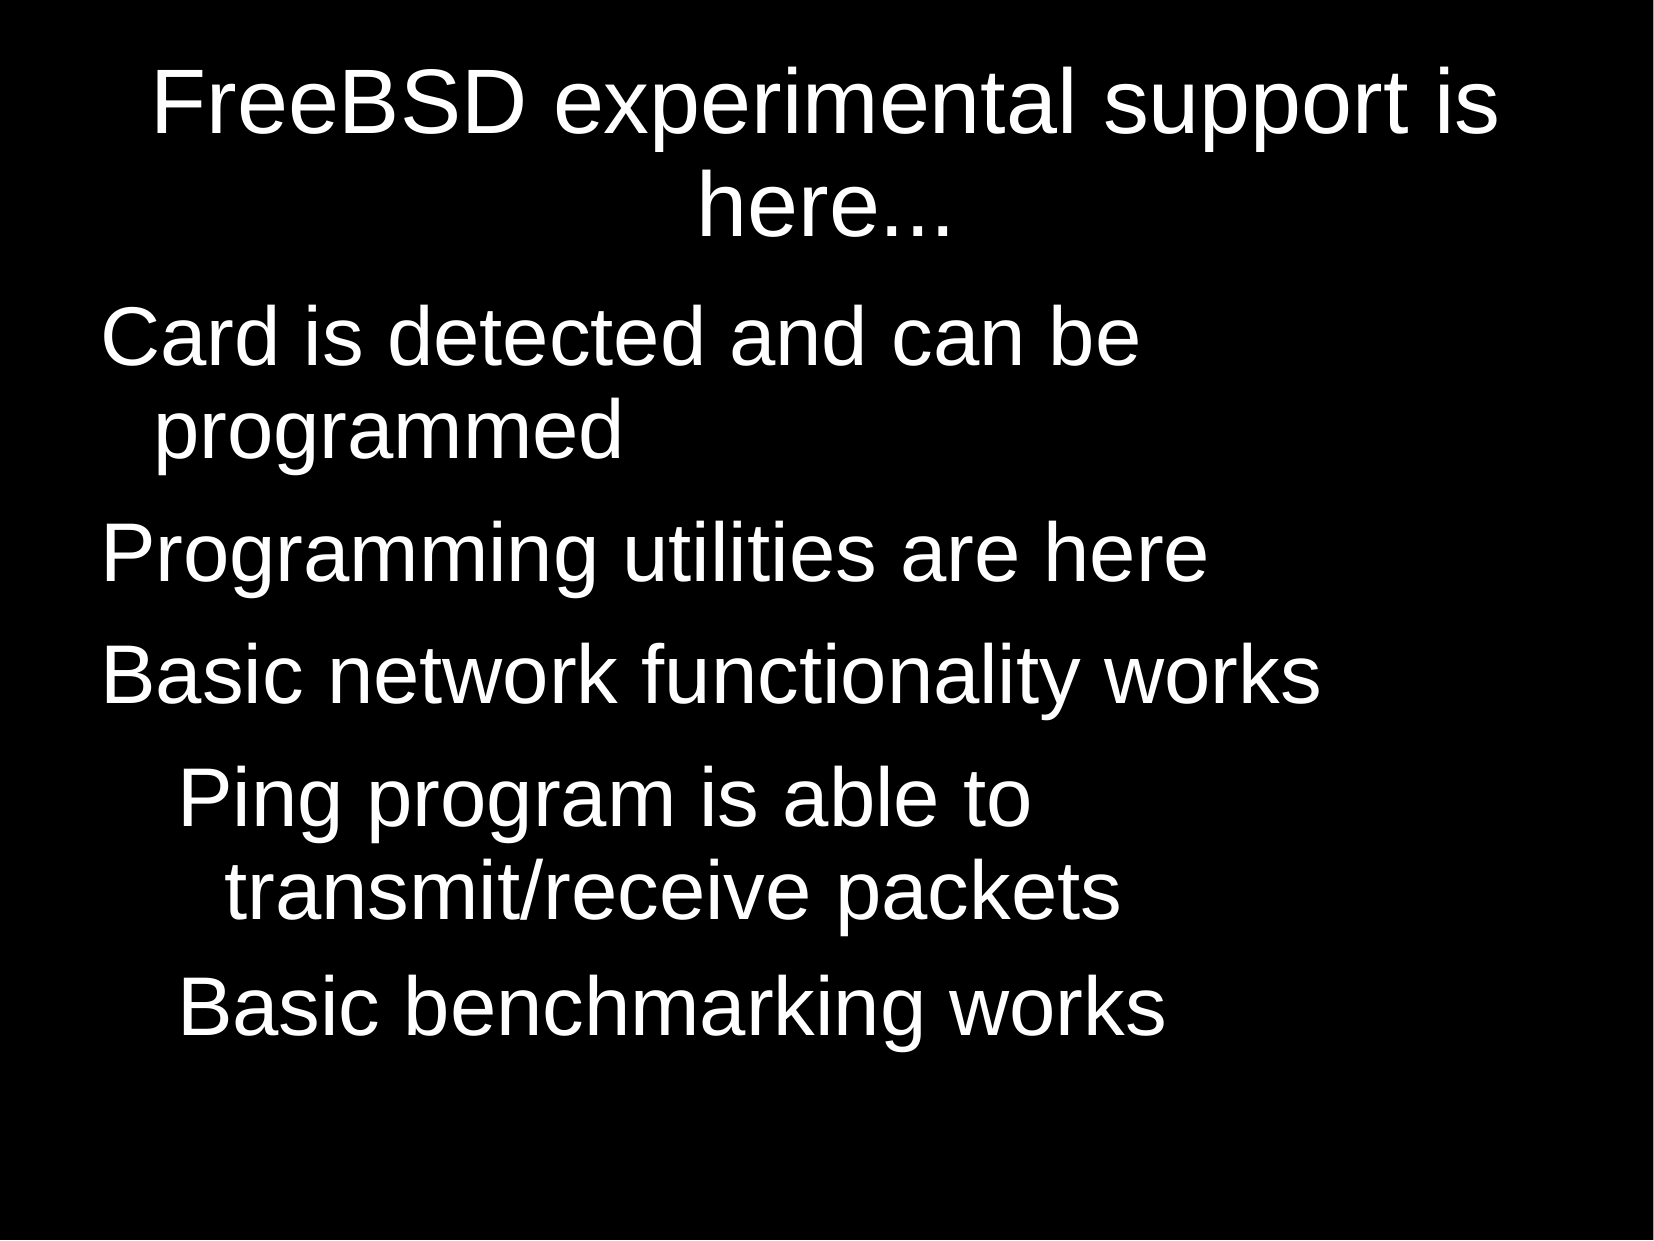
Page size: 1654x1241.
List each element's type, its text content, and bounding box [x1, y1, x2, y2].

list Card is detected and can be programmed Programming utilities are here Basic network functionality works Ping program is able to transmit/receive packets Basic benchmarking works [82, 290, 1571, 1094]
title FreeBSD experimental support is here... [82, 49, 1571, 257]
